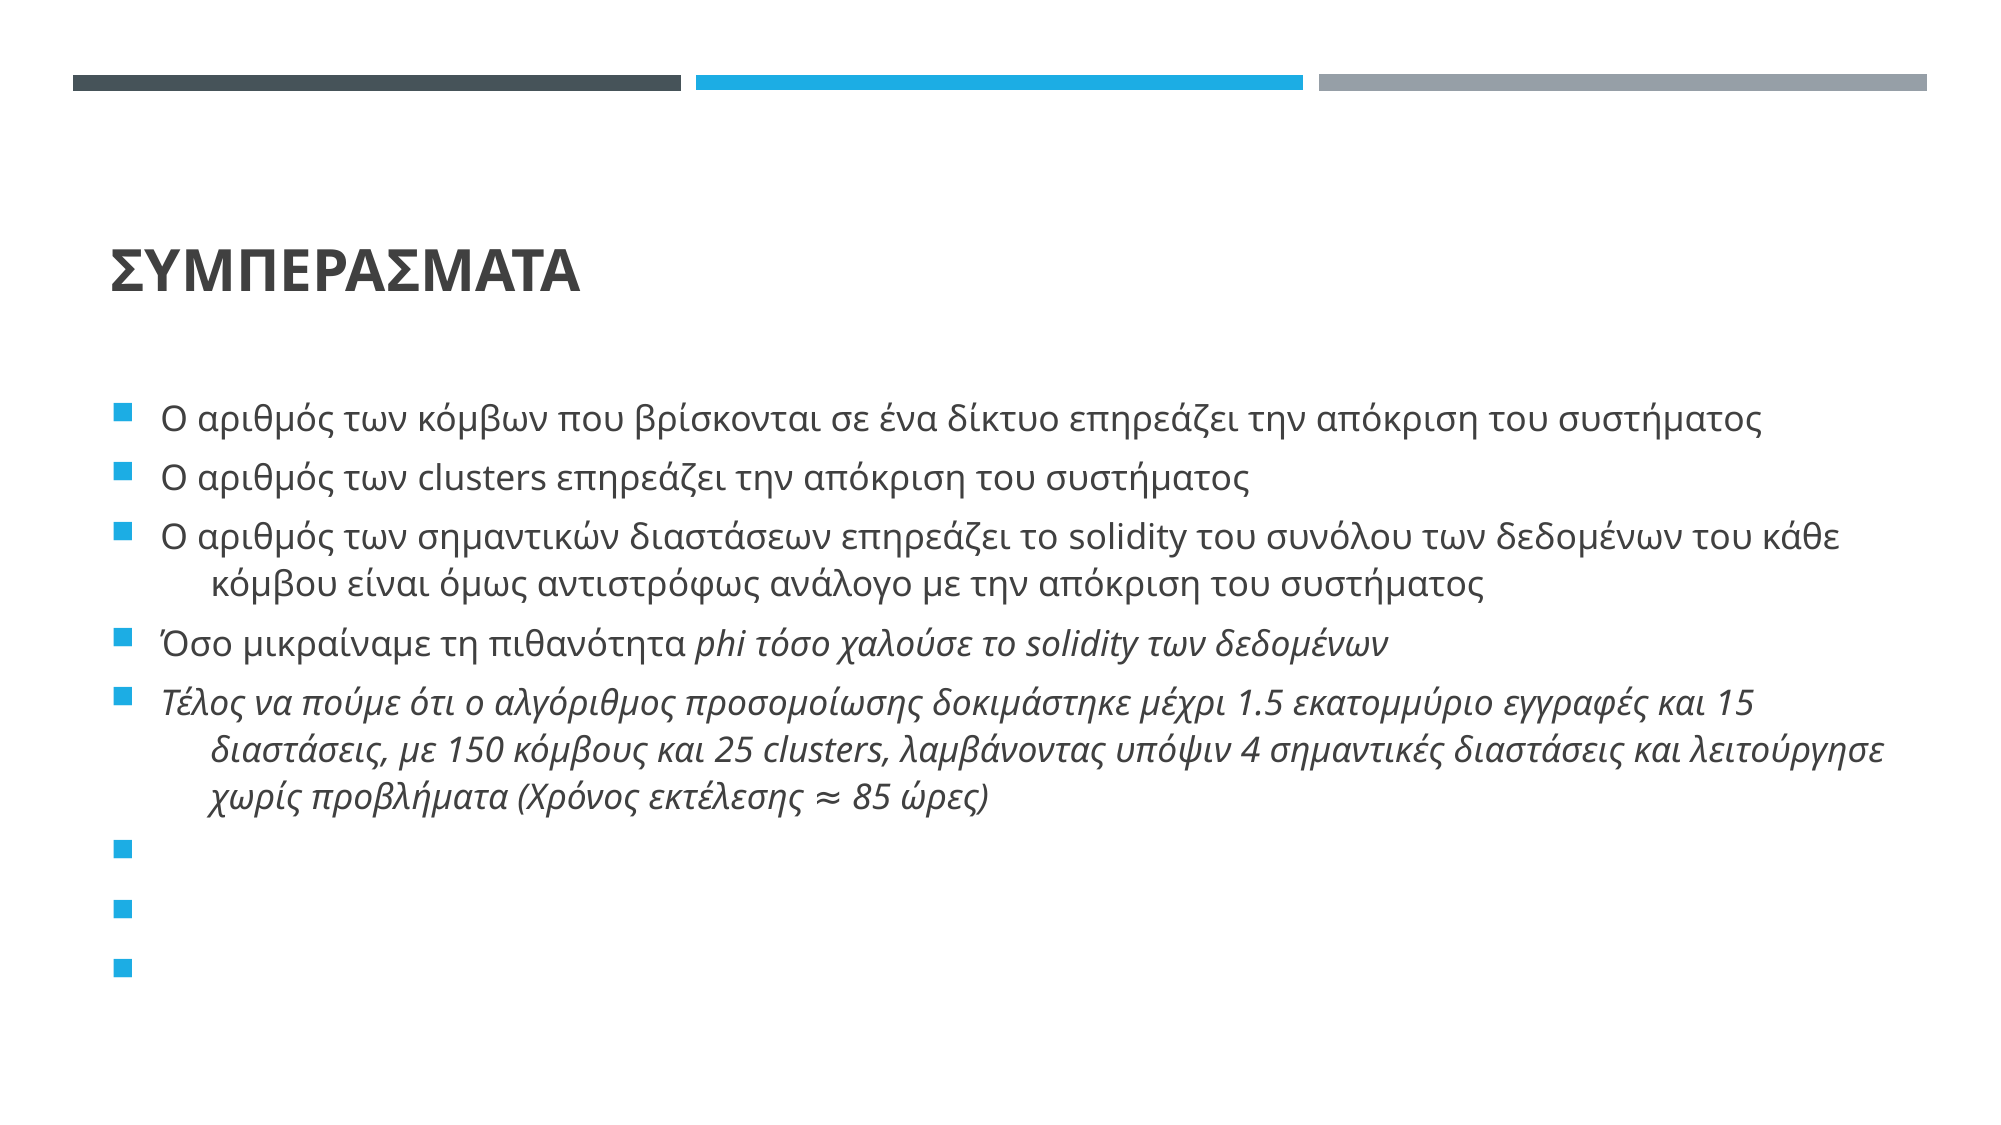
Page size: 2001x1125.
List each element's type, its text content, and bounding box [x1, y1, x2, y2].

title ΣΥΜΠΕΡΑΣΜΑΤΑ [95, 115, 1905, 311]
list Ο αριθμός των κόμβων που βρίσκονται σε ένα δίκτυο επηρεάζει την απόκριση του συστήματος Ο αριθμός των clusters επηρεάζει την απόκριση του συστήματος Ο αριθμός των σημαντικών διαστάσεων επηρεάζει το solidity του συνόλου των δεδομένων του κάθε κόμβου είναι όμως αντιστρόφως ανάλογο με την απόκριση του συστήματος Όσο μικραίναμε τη πιθανότητα phi τόσο χαλούσε το solidity των δεδομένων Τέλος να πούμε ότι ο αλγόριθμος προσομοίωσης δοκιμάστηκε μέχρι 1.5 εκατομμύριο εγγραφές και 15 διαστάσεις, με 150 κόμβους και 25 clusters, λαμβάνοντας υπόψιν 4 σημαντικές διαστάσεις και λειτούργησε χωρίς προβλήματα (Χρόνος εκτέλεσης ≈ 85 ώρες) [95, 383, 1905, 981]
